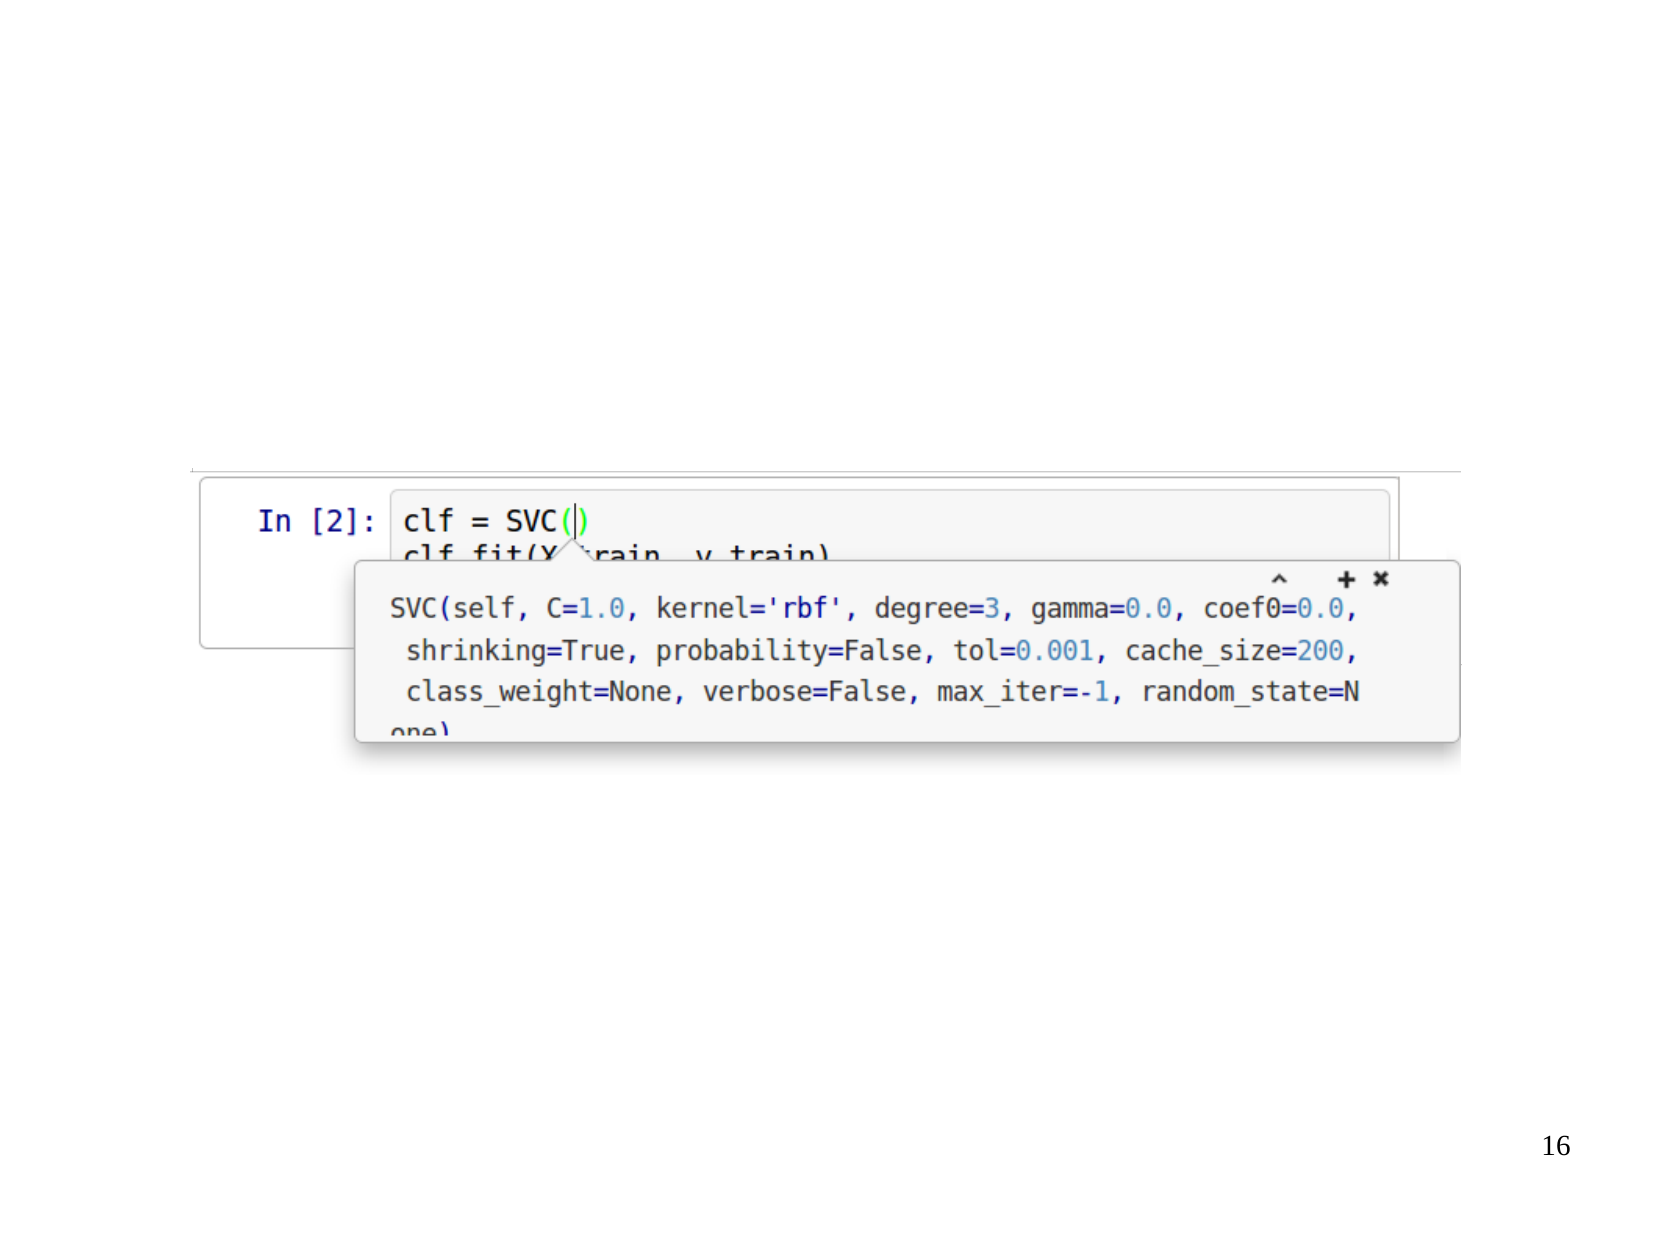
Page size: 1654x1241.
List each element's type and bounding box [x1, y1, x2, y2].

picture [190, 468, 1462, 775]
